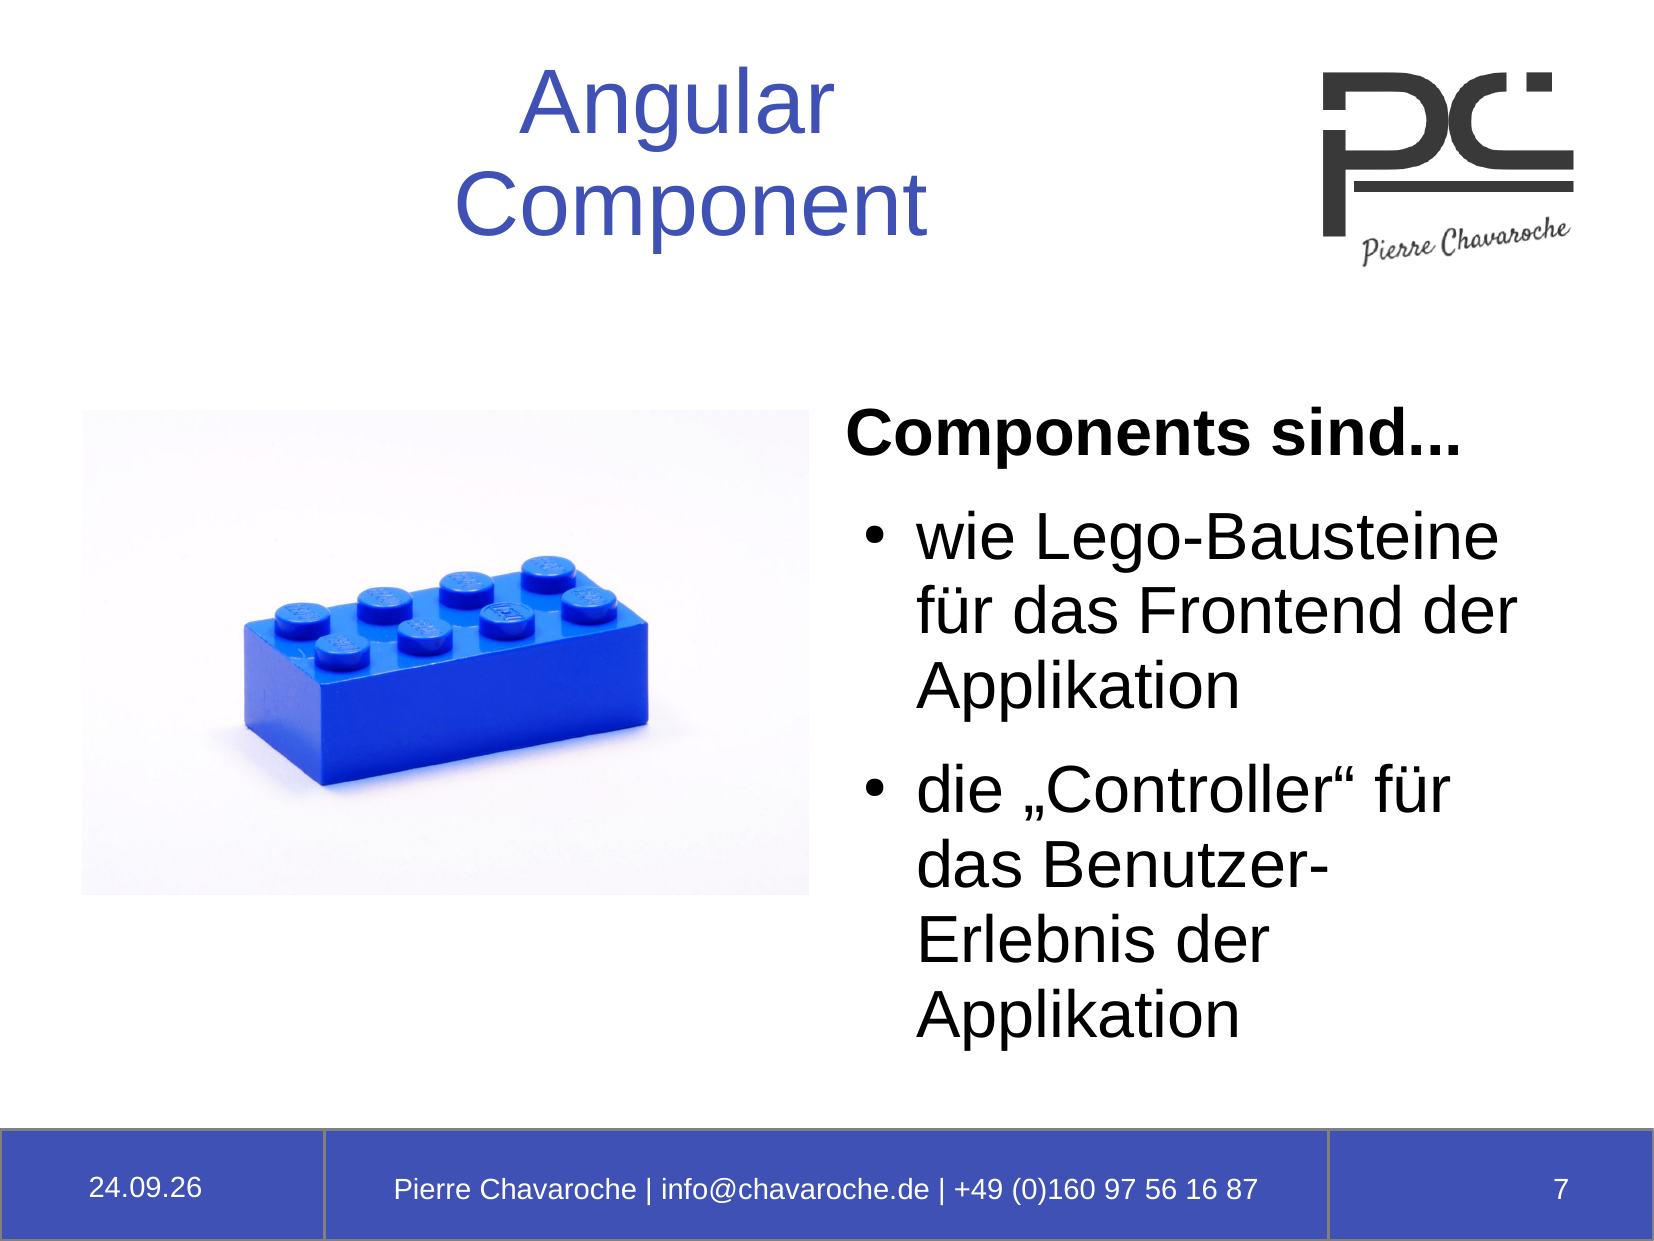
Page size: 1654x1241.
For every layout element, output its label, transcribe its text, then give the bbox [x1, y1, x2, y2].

list Components sind... wie Lego-Bausteine für das Frontend der Applikation die „Controller“ für das Benutzer-Erlebnis der Applikation [845, 290, 1572, 1109]
picture [82, 410, 809, 895]
picture [1307, 29, 1589, 311]
title Angular Component [82, 49, 1300, 257]
